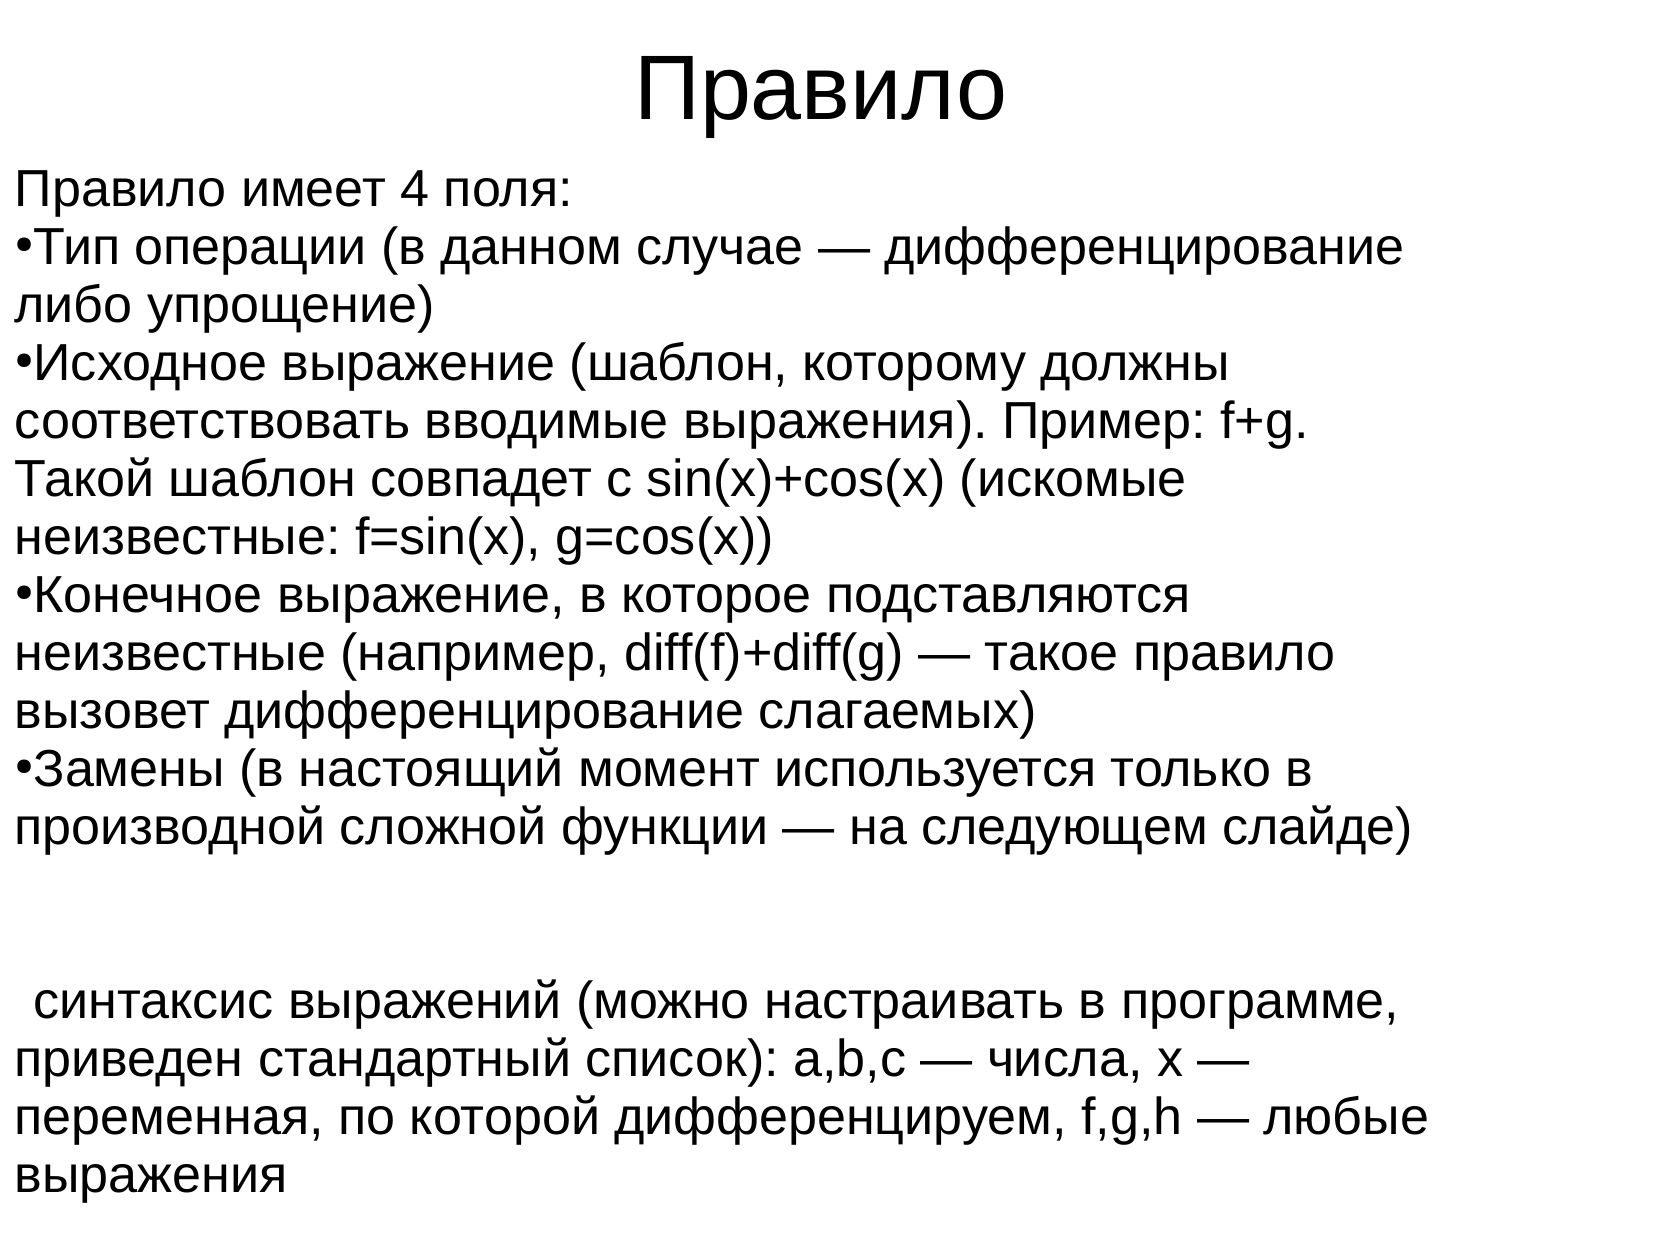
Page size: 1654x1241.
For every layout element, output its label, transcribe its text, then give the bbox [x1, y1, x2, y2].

text_box Правило имеет 4 поля: Тип операции (в данном случае — дифференцирование либо упрощение) Исходное выражение (шаблон, которому должны соответствовать вводимые выражения). Пример: f+g. Такой шаблон совпадет с sin(x)+cos(x) (искомые неизвестные: f=sin(x), g=cos(x)) Конечное выражение, в которое подставляются неизвестные (например, diff(f)+diff(g) — такое правило вызовет дифференцирование слагаемых) Замены (в настоящий момент используется только в производной сложной функции — на следующем слайде) синтаксис выражений (можно настраивать в программе, приведен стандартный список): a,b,c — числа, x — переменная, по которой дифференцируем, f,g,h — любые выражения [0, 151, 1477, 1211]
title Правило [76, 27, 1565, 148]
